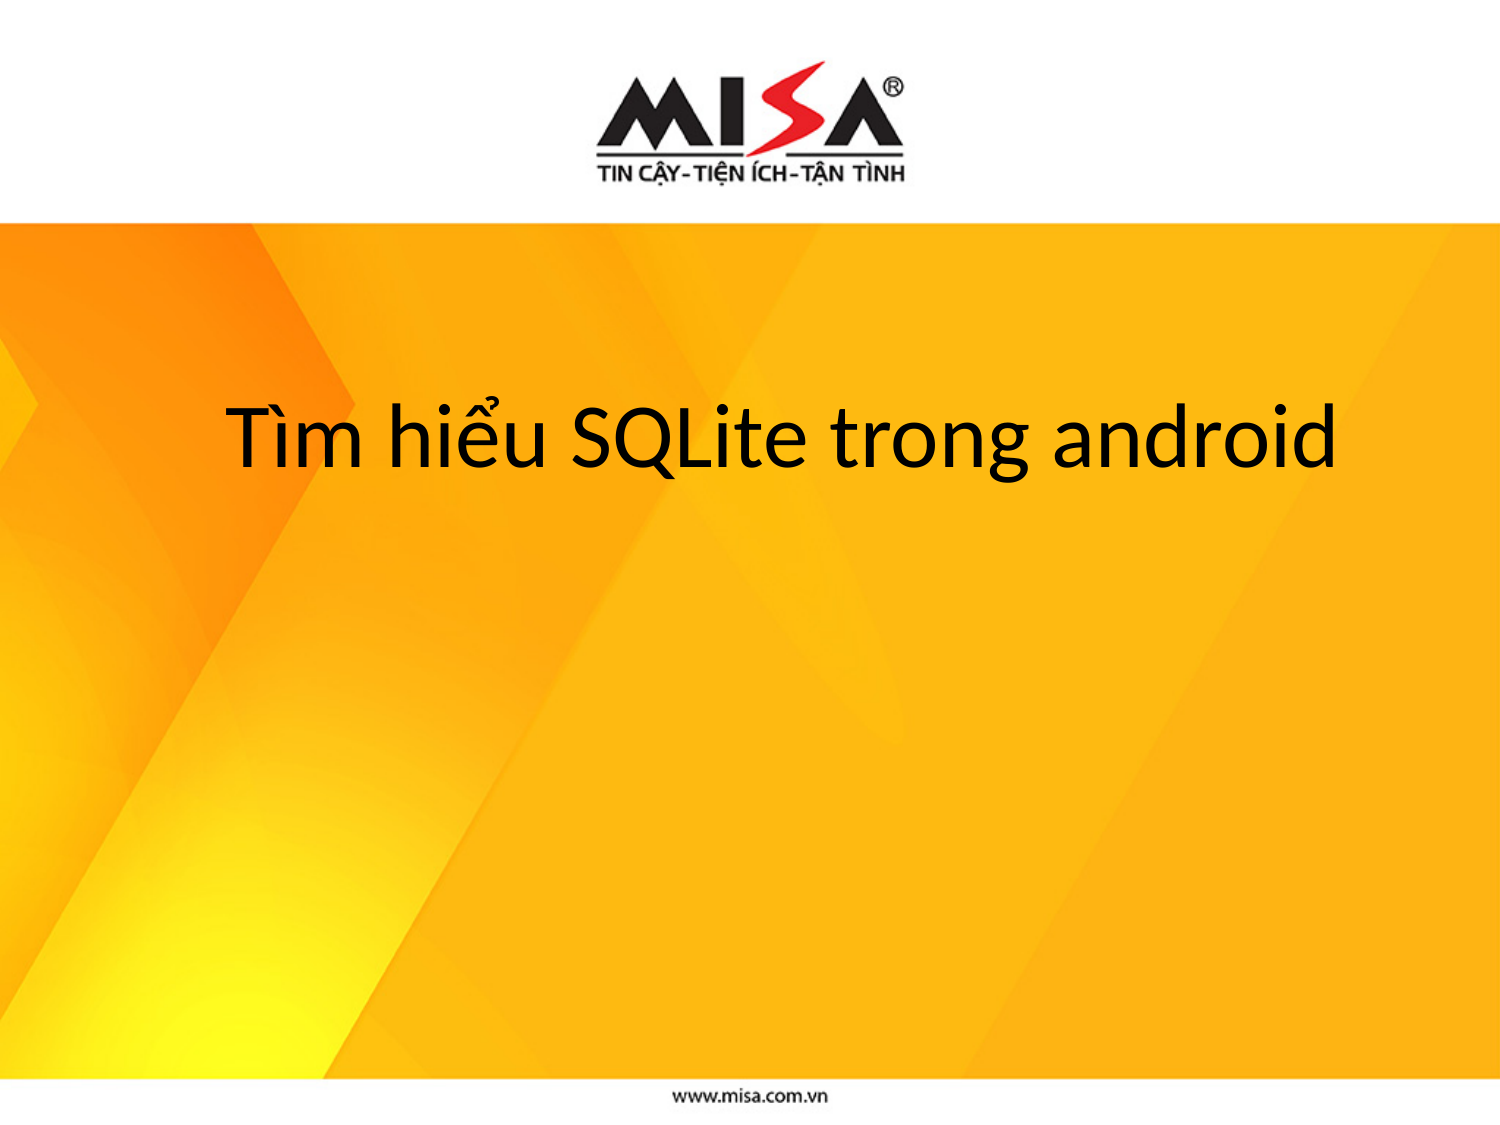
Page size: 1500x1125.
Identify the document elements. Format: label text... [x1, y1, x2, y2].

title Tìm hiểu SQLite trong android [112, 349, 1475, 513]
picture [0, 0, 1500, 1125]
